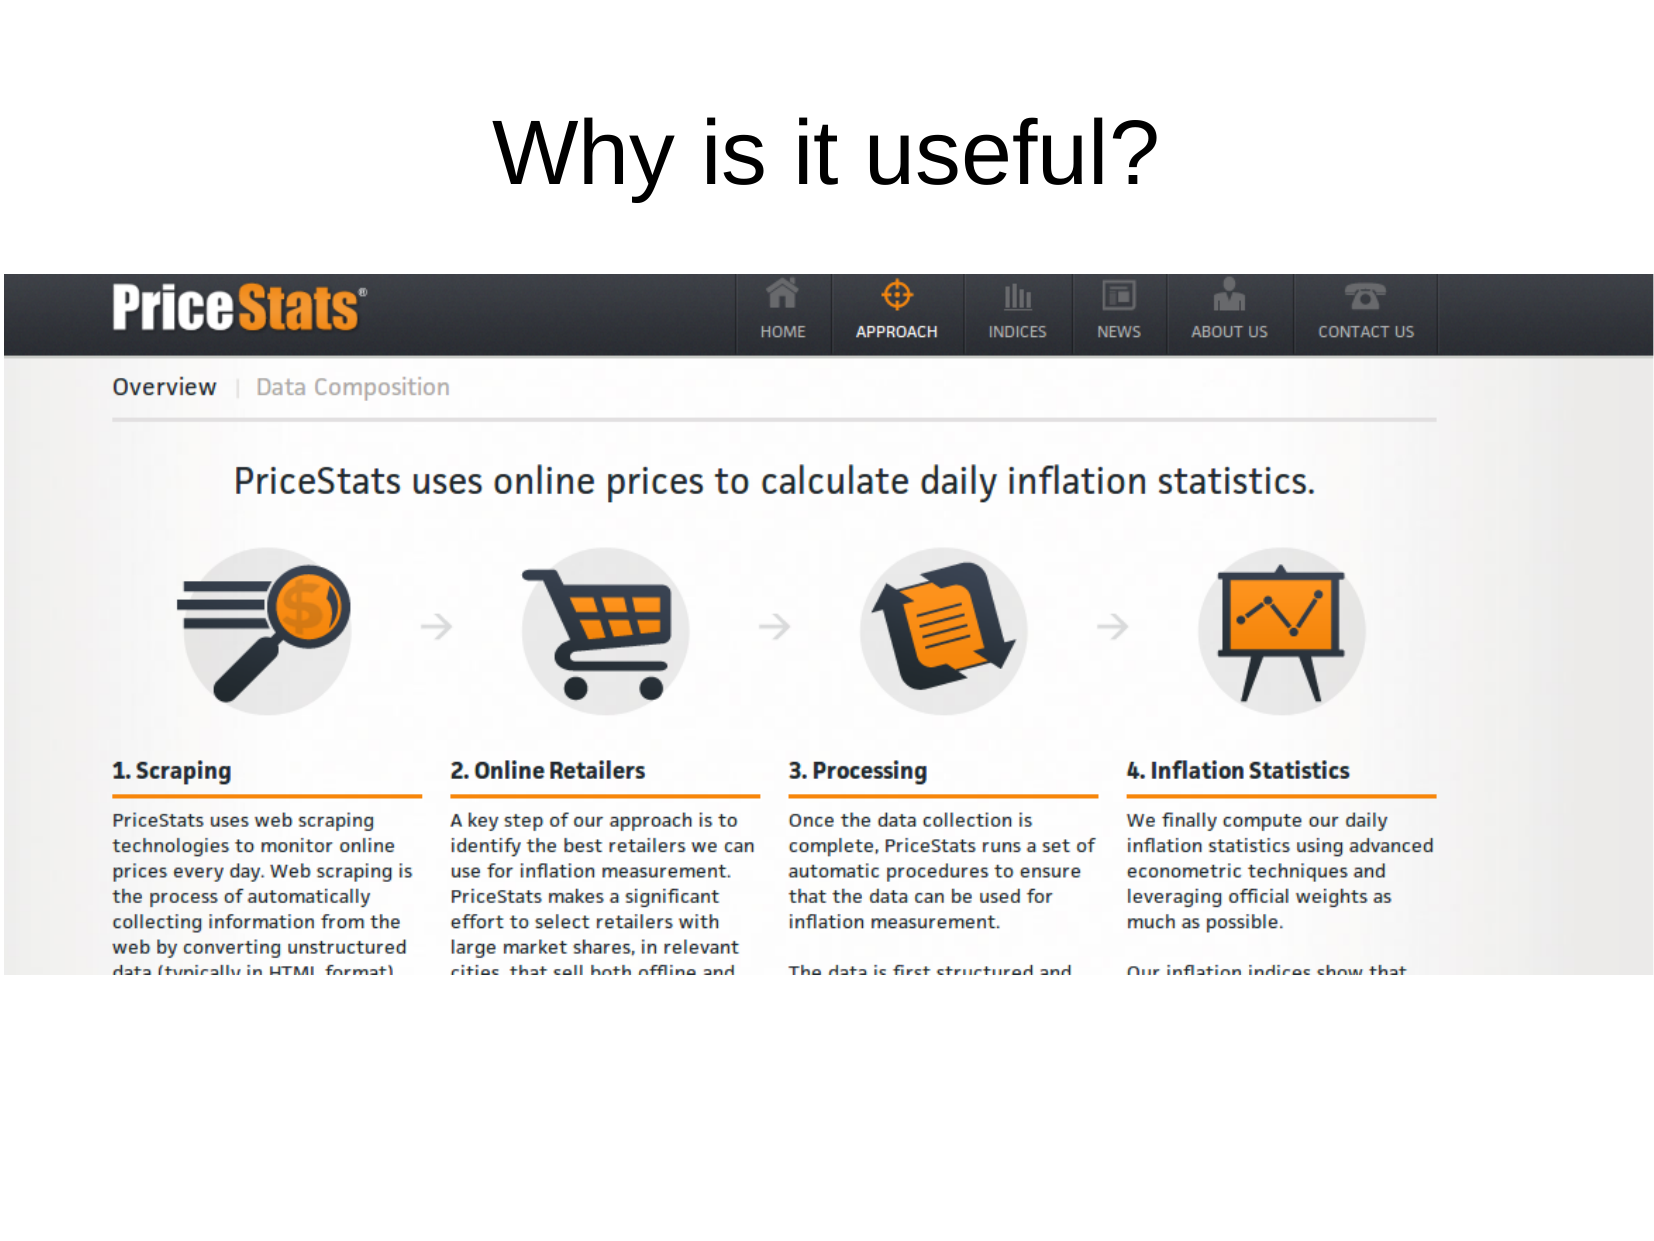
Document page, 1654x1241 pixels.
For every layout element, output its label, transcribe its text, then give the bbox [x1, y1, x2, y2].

title Why is it useful? [82, 49, 1571, 257]
picture [4, 274, 1654, 975]
